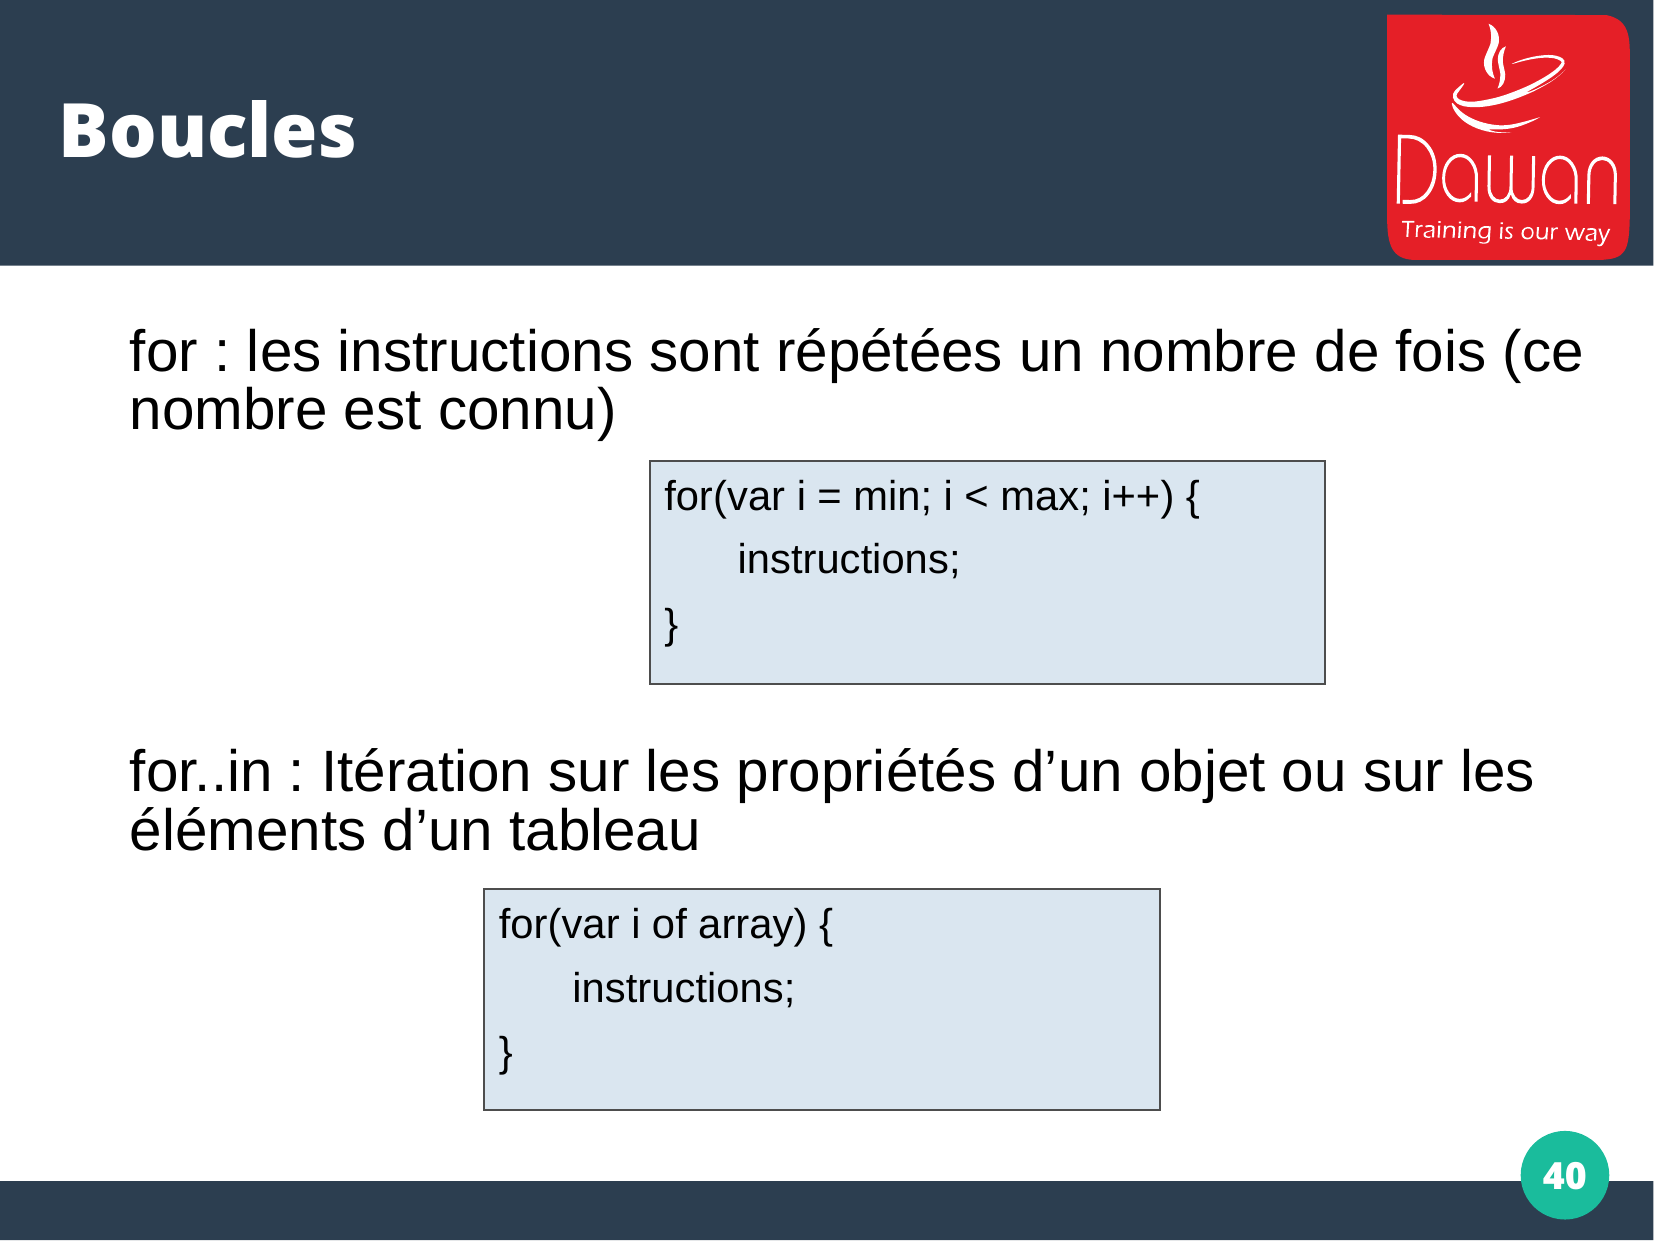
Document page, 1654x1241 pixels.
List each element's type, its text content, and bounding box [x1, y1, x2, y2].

text_box for(var i of array) { instructions; } [484, 888, 1160, 1111]
list for : les instructions sont répétées un nombre de fois (ce nombre est connu) for..in : Itération sur les propriétés d’un objet ou sur les éléments d’un tableau [59, 324, 1595, 1152]
title Boucles [59, 49, 1387, 207]
text_box for(var i = min; i < max; i++) { instructions; } [649, 460, 1326, 684]
picture [1387, 14, 1630, 260]
